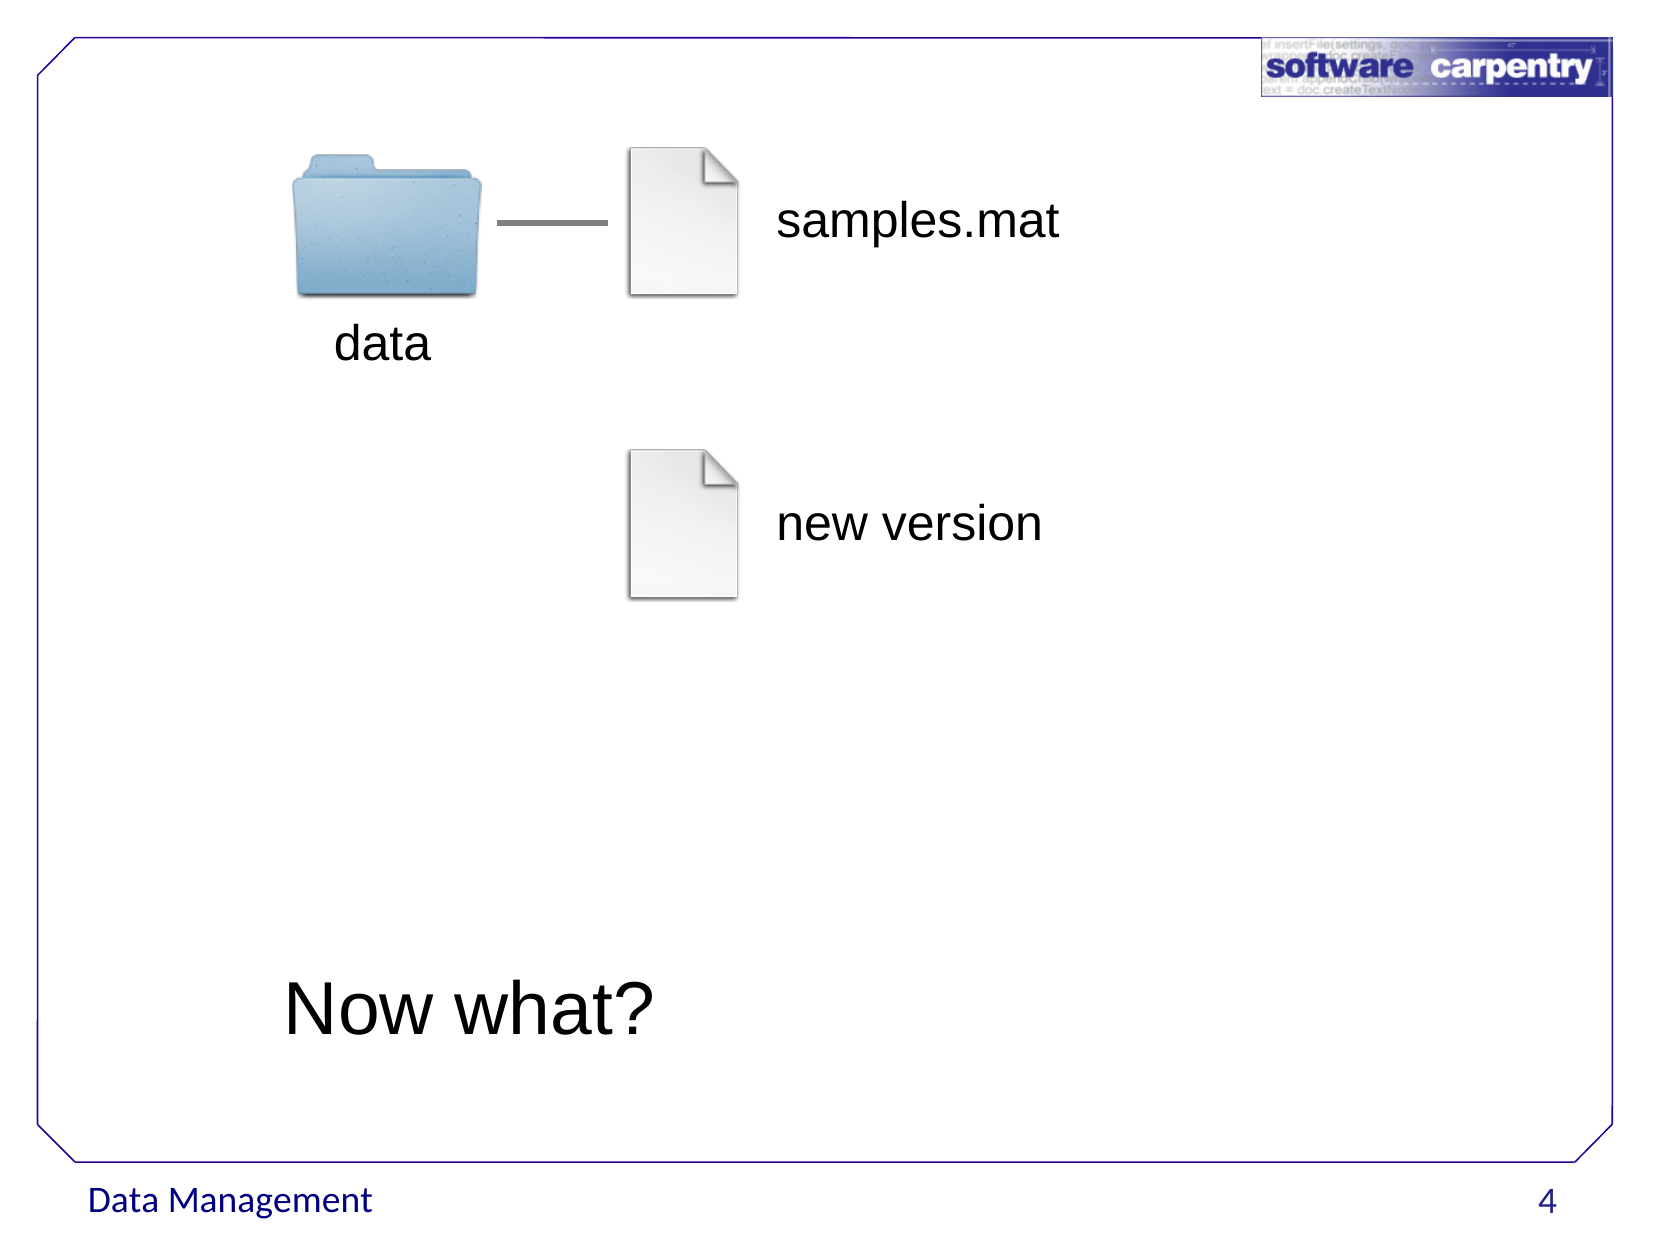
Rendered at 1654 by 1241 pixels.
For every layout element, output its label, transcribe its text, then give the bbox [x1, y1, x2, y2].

text_box data [269, 308, 497, 380]
picture [277, 128, 497, 308]
text_box new version [761, 487, 1300, 559]
picture [607, 147, 759, 299]
picture [1261, 37, 1613, 97]
picture [607, 449, 759, 602]
text_box <number> [1185, 1168, 1572, 1235]
text_box samples.mat [761, 185, 1167, 257]
text_box Now what? [269, 960, 1130, 1060]
